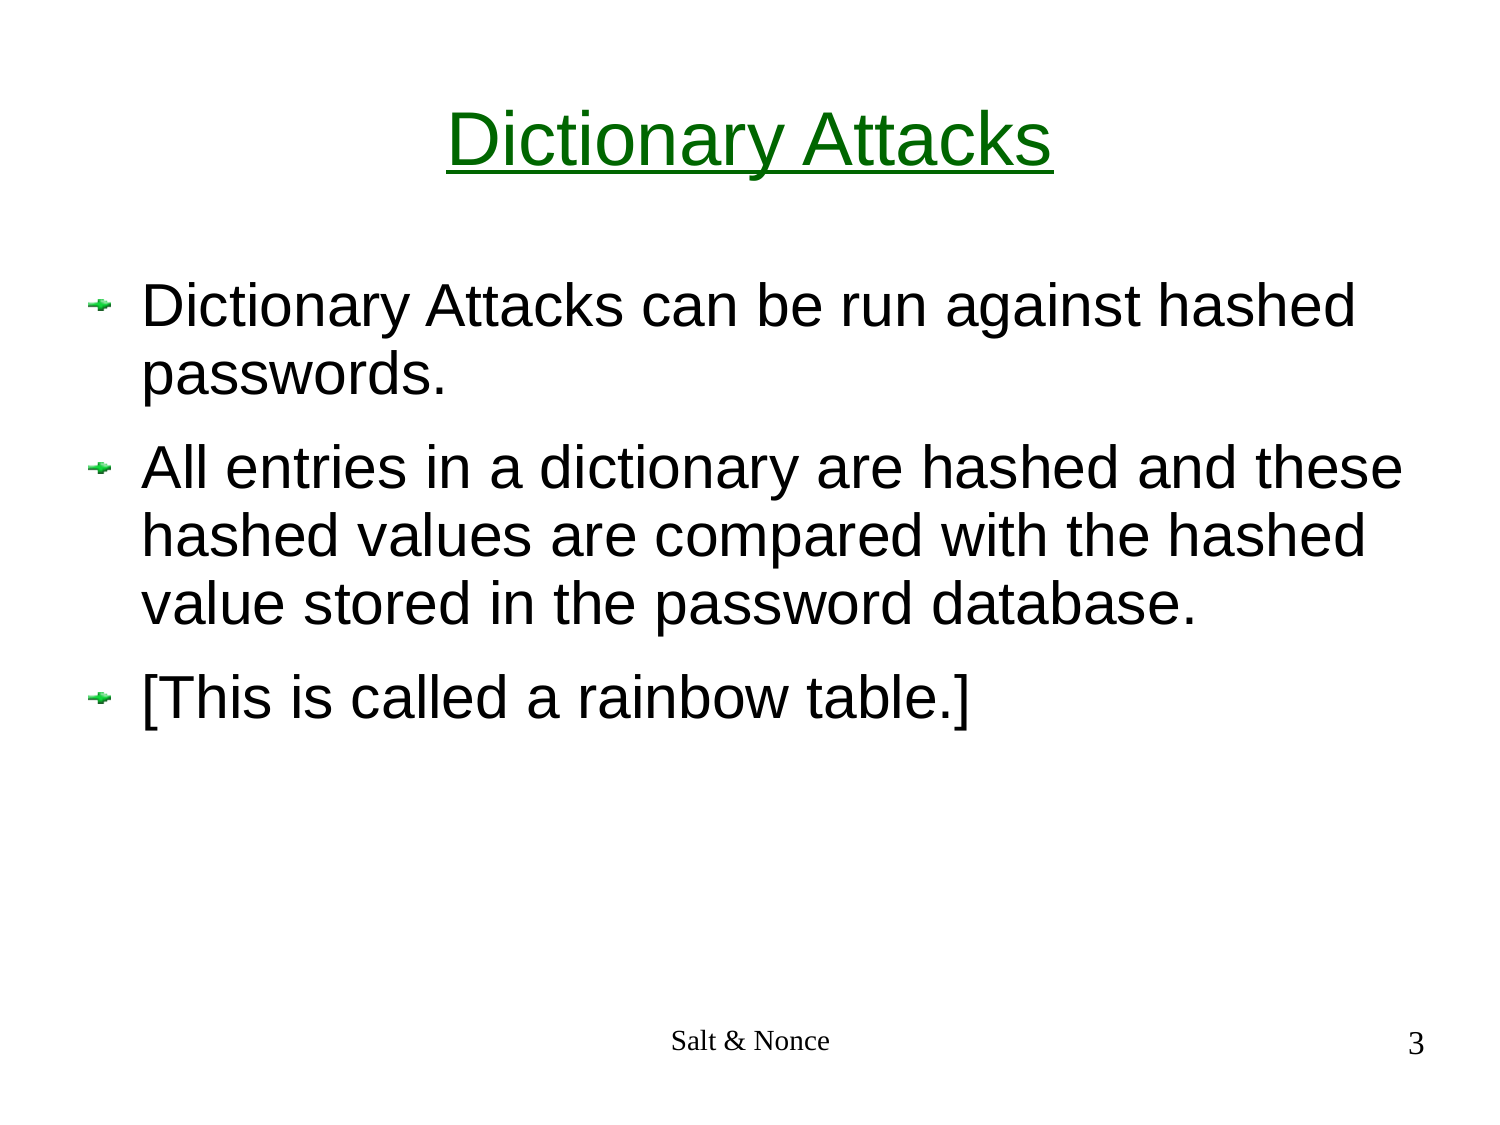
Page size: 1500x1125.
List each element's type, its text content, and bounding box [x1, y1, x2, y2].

title Dictionary Attacks [75, 96, 1425, 182]
list Dictionary Attacks can be run against hashed passwords. All entries in a dictionary are hashed and these hashed values are compared with the hashed value stored in the password database. [This is called a rainbow table.] [70, 271, 1421, 898]
